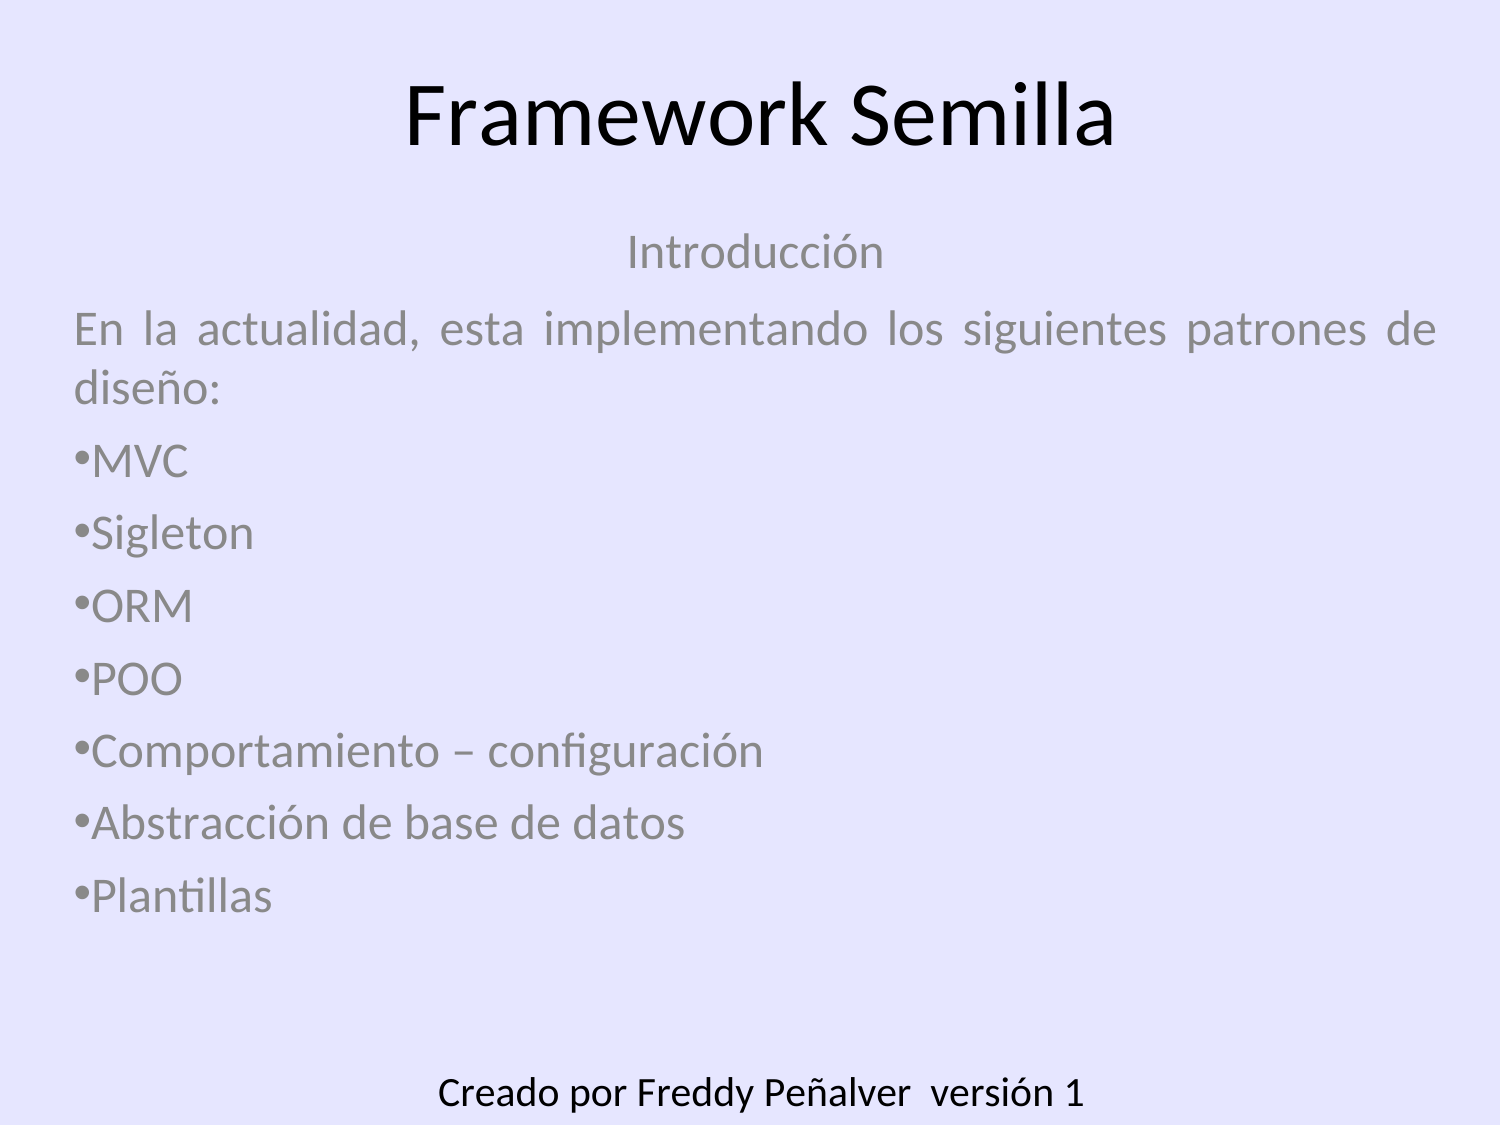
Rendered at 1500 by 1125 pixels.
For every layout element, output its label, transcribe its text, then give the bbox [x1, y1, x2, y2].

text_box Framework Semilla [58, 35, 1465, 183]
text_box Creado por Freddy Peñalver versión 1 [58, 1054, 1465, 1125]
text_box Introducción En la actualidad, esta implementando los siguientes patrones de diseño: MVC Sigleton ORM POO Comportamiento – configuración Abstracción de base de datos Plantillas [58, 210, 1454, 1054]
